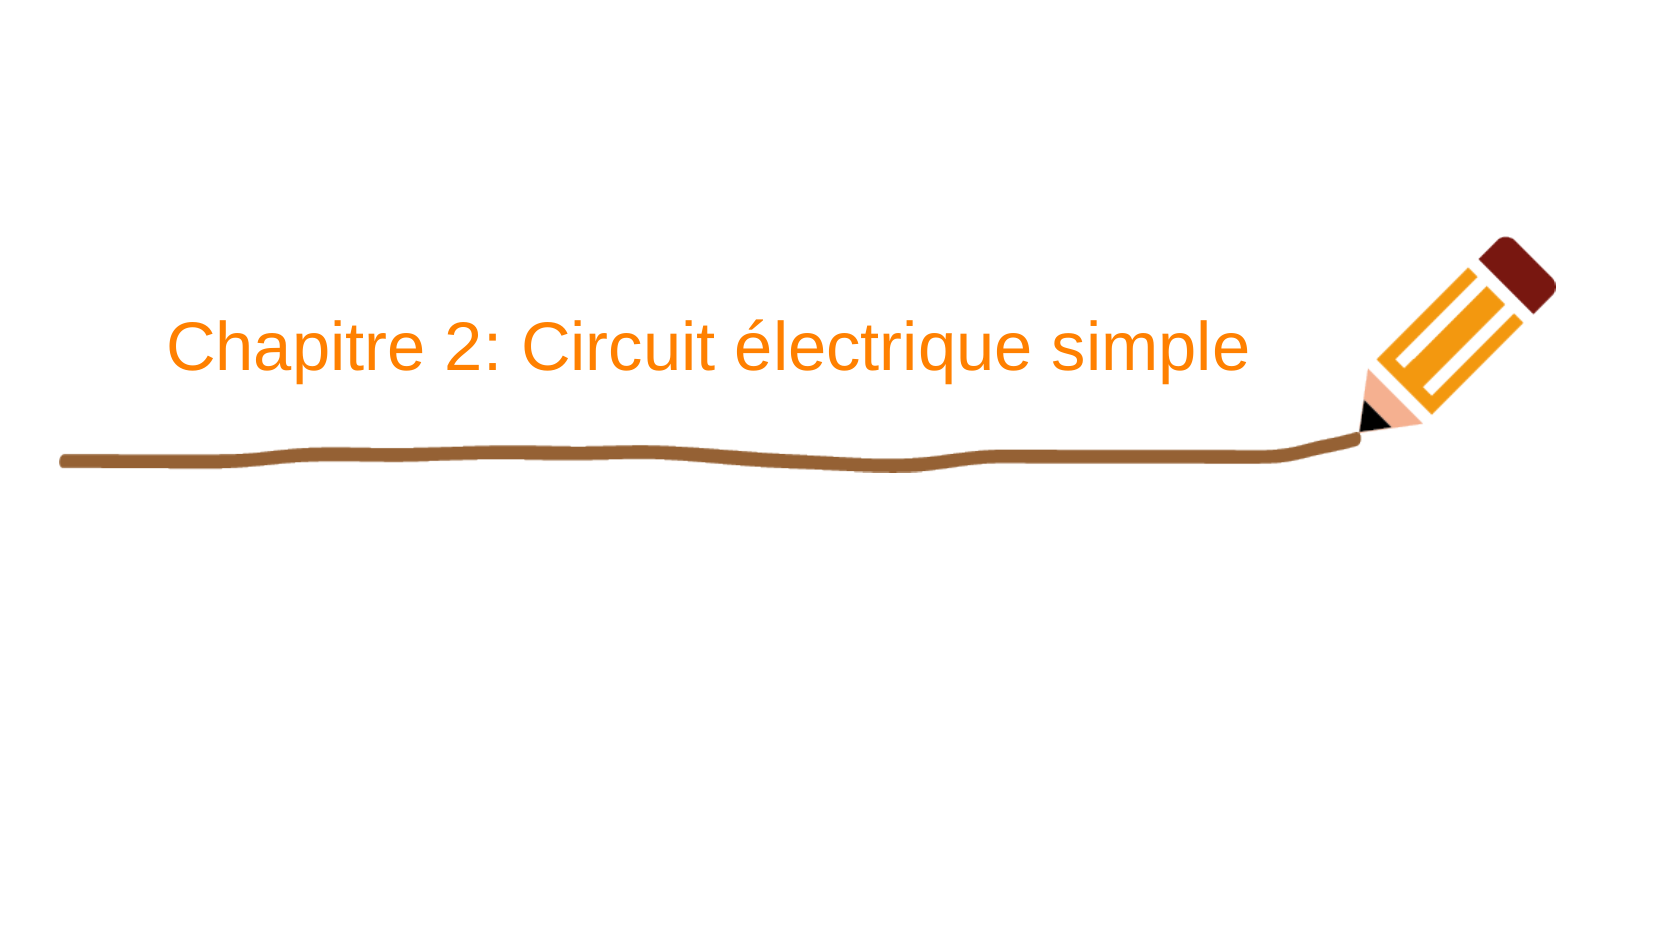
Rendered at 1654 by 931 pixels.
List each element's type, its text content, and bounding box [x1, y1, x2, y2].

title Chapitre 2: Circuit électrique simple [88, 265, 1329, 429]
picture [59, 236, 1556, 473]
